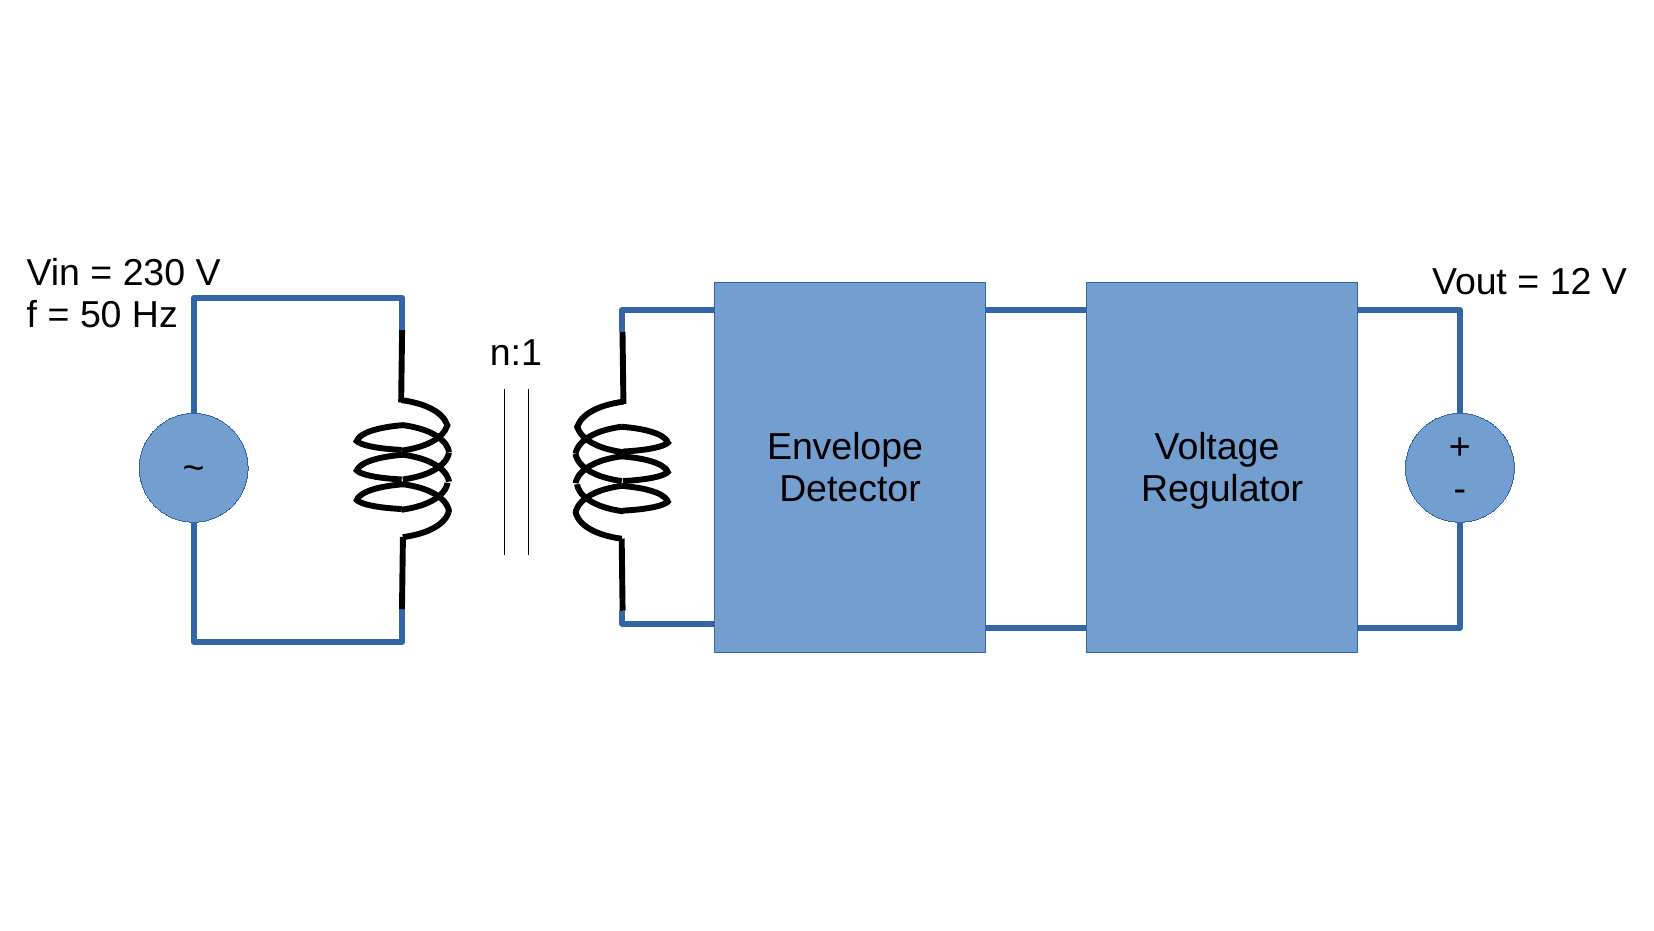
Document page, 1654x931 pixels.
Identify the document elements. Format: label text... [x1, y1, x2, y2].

text_box Voltage Regulator [1086, 282, 1358, 653]
text_box Vout = 12 V [1417, 253, 1642, 310]
text_box + - [1405, 413, 1515, 523]
text_box Vin = 230 V f = 50 Hz [11, 243, 236, 343]
text_box Envelope Detector [714, 282, 986, 653]
text_box n:1 [475, 323, 557, 381]
text_box ~ [139, 413, 249, 523]
